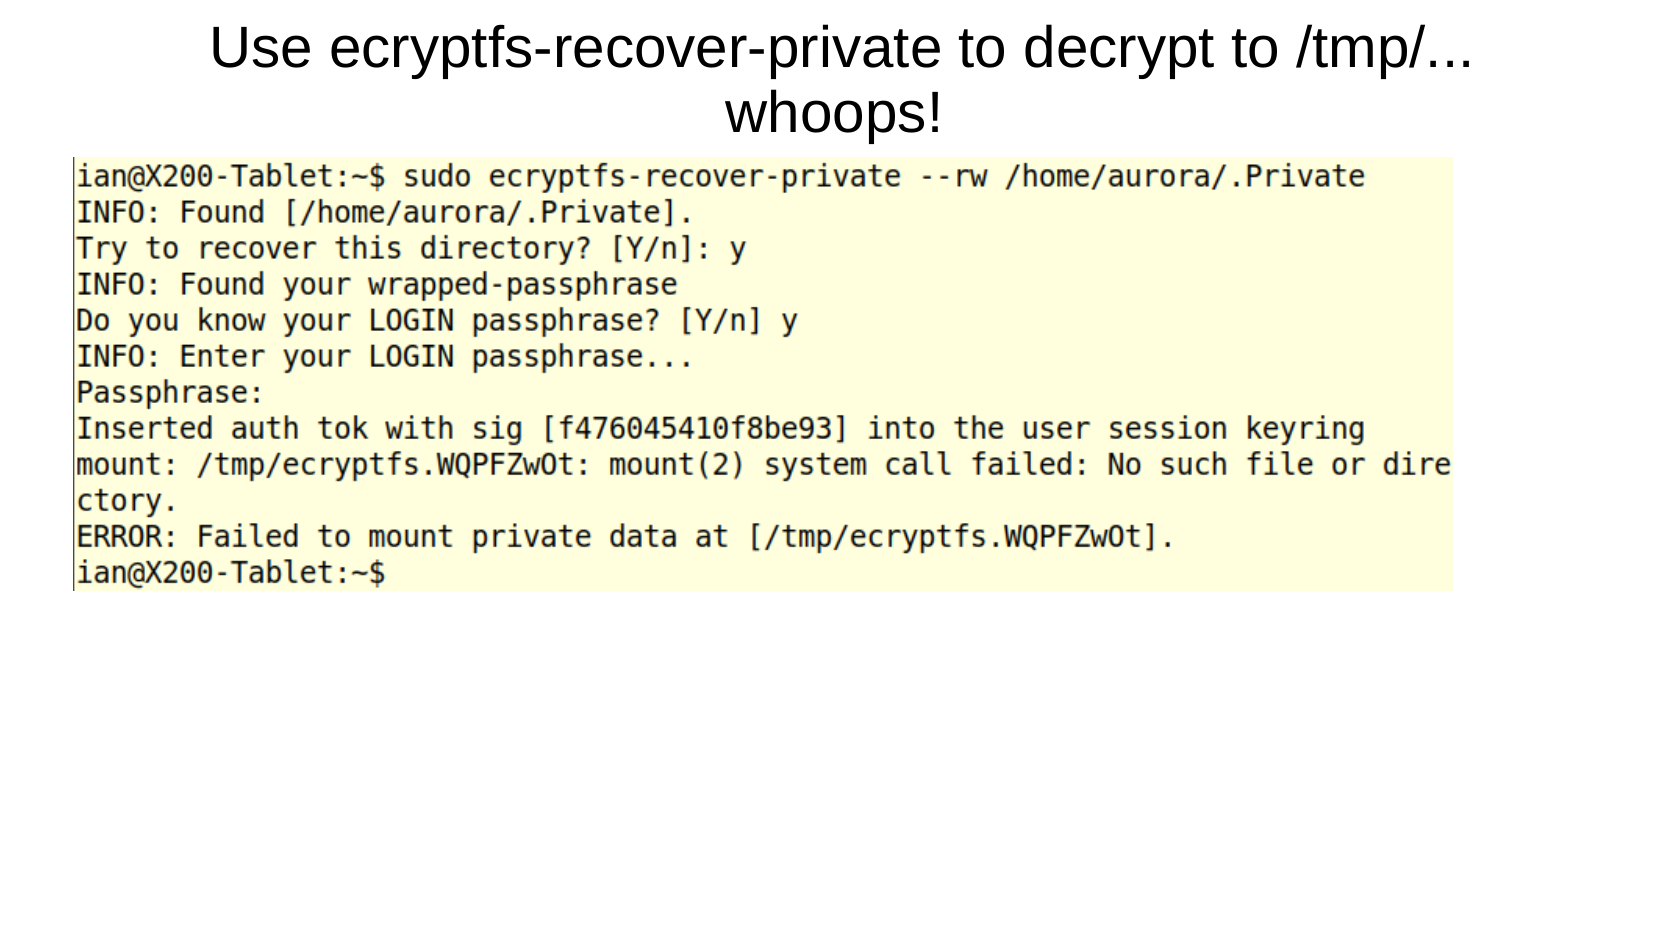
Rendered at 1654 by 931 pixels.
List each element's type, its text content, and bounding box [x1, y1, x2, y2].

title Use ecryptfs-recover-private to decrypt to /tmp/... whoops! [30, 14, 1621, 145]
picture [73, 157, 1453, 591]
